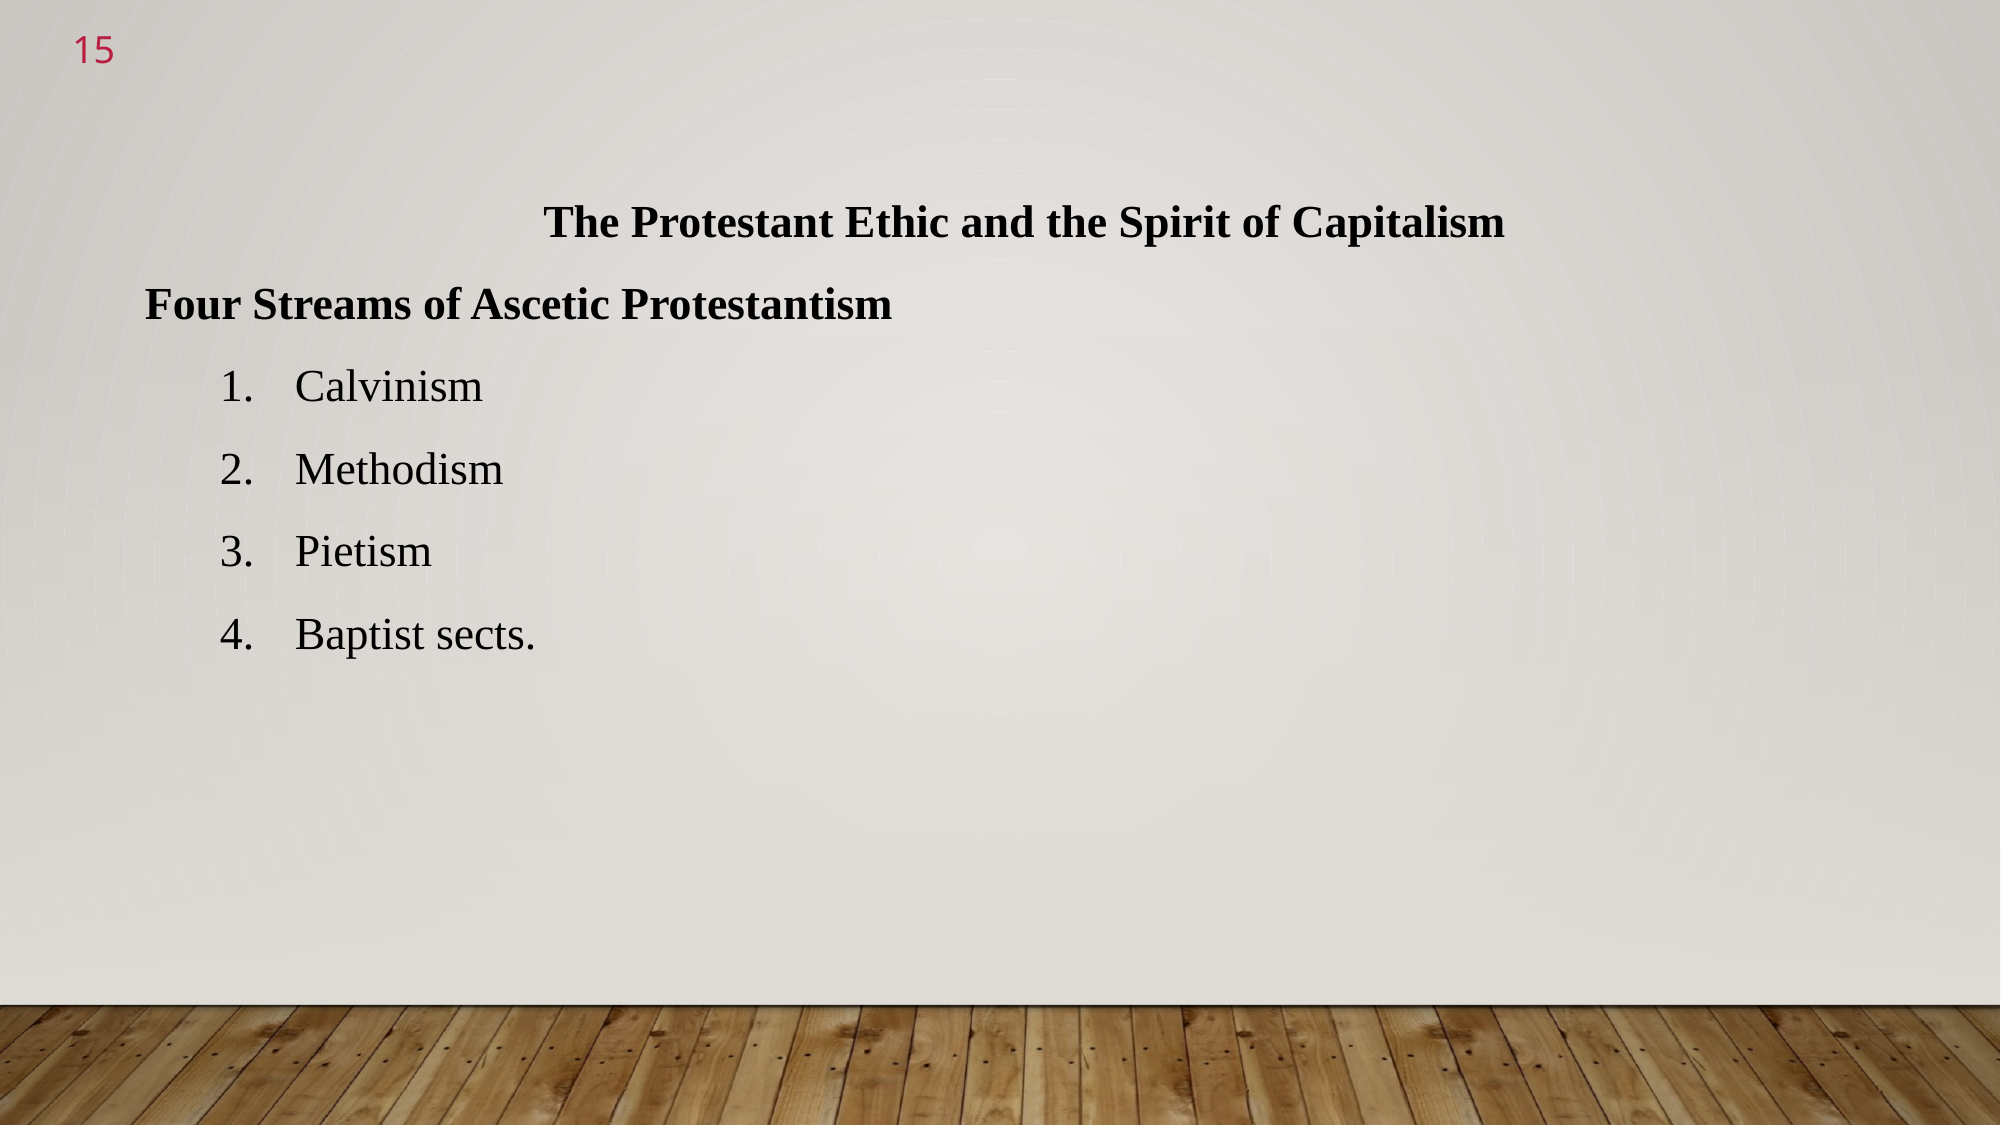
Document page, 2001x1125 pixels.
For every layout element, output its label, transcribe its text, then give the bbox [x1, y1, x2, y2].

picture [0, 1005, 2000, 1125]
slide_number 21 [0, 18, 131, 102]
text_box The Protestant Ethic and the Spirit of Capitalism Four Streams of Ascetic Protestantism Calvinism Methodism Pietism Baptist sects. [130, 101, 1920, 666]
